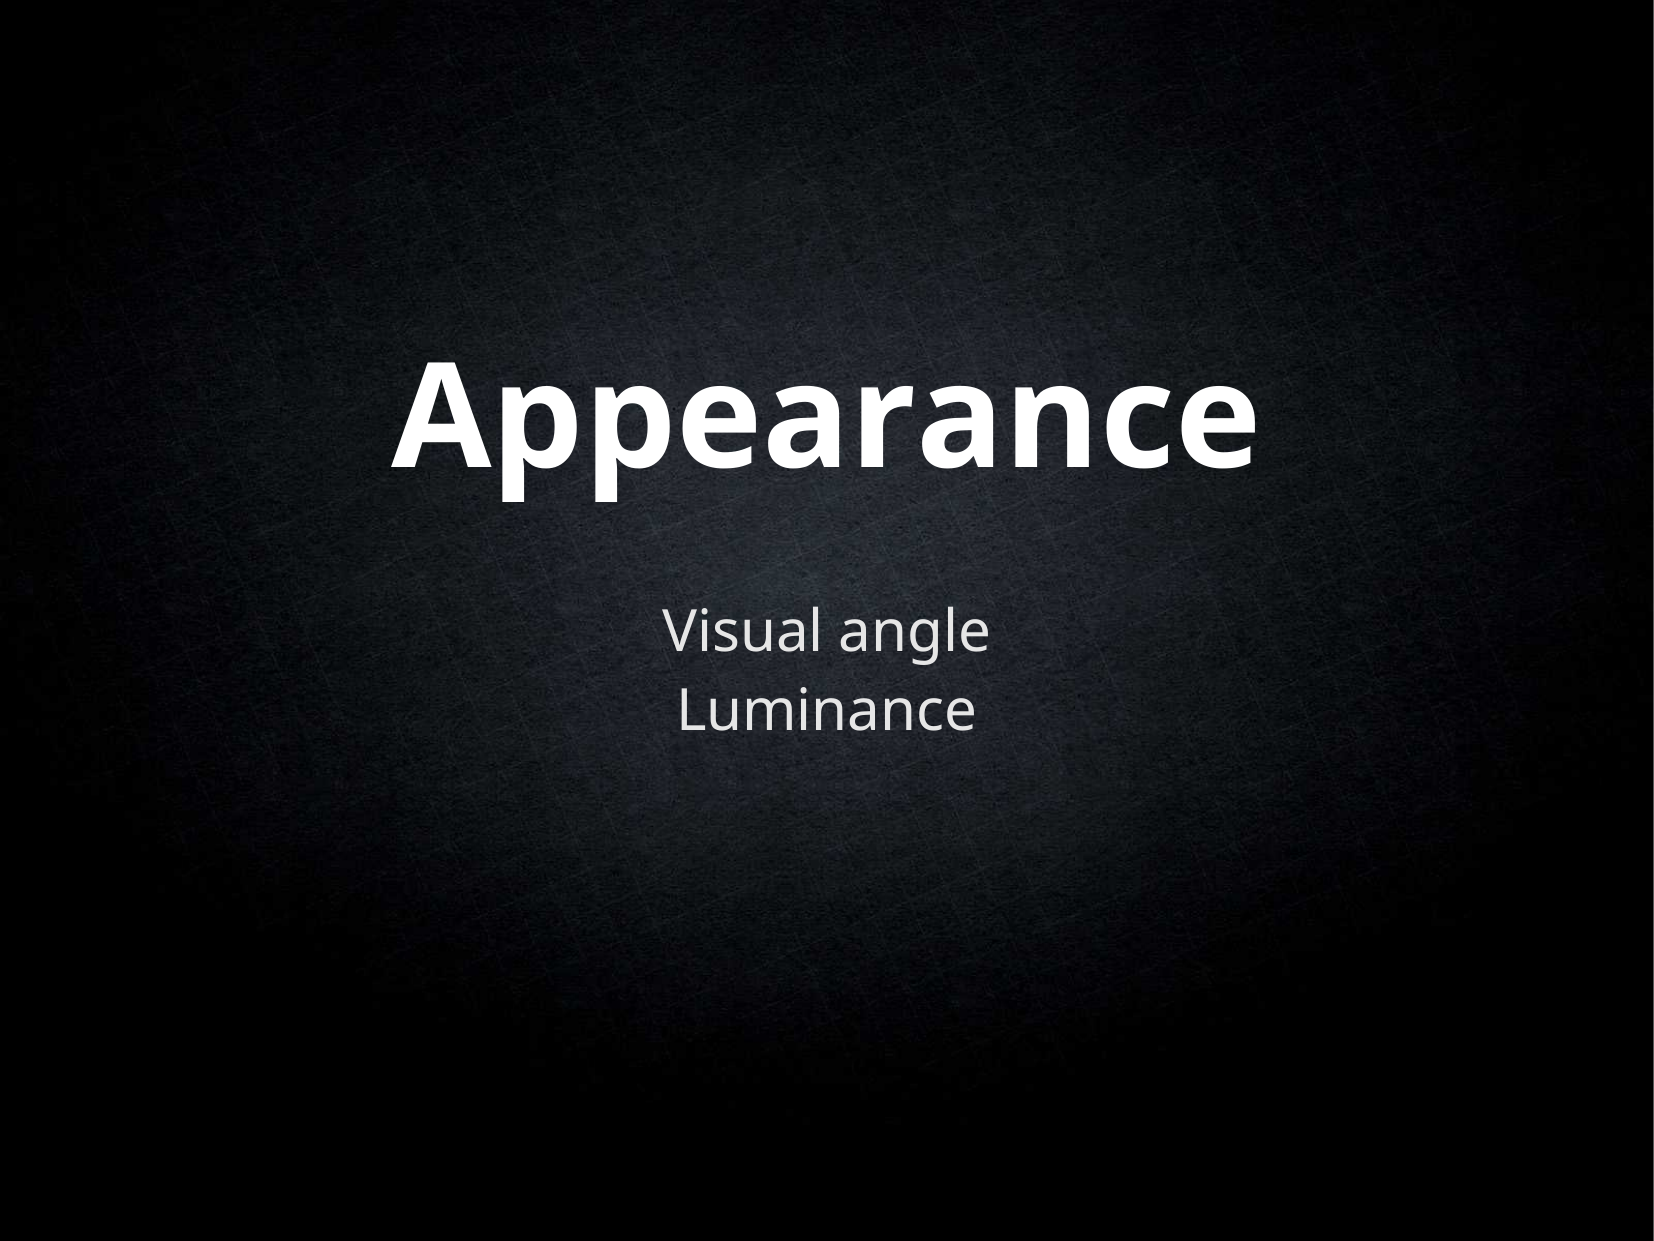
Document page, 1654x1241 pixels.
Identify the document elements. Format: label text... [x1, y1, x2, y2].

subtitle Appearance Visual angle Luminance [82, 49, 1571, 1010]
picture [0, 0, 1654, 1241]
